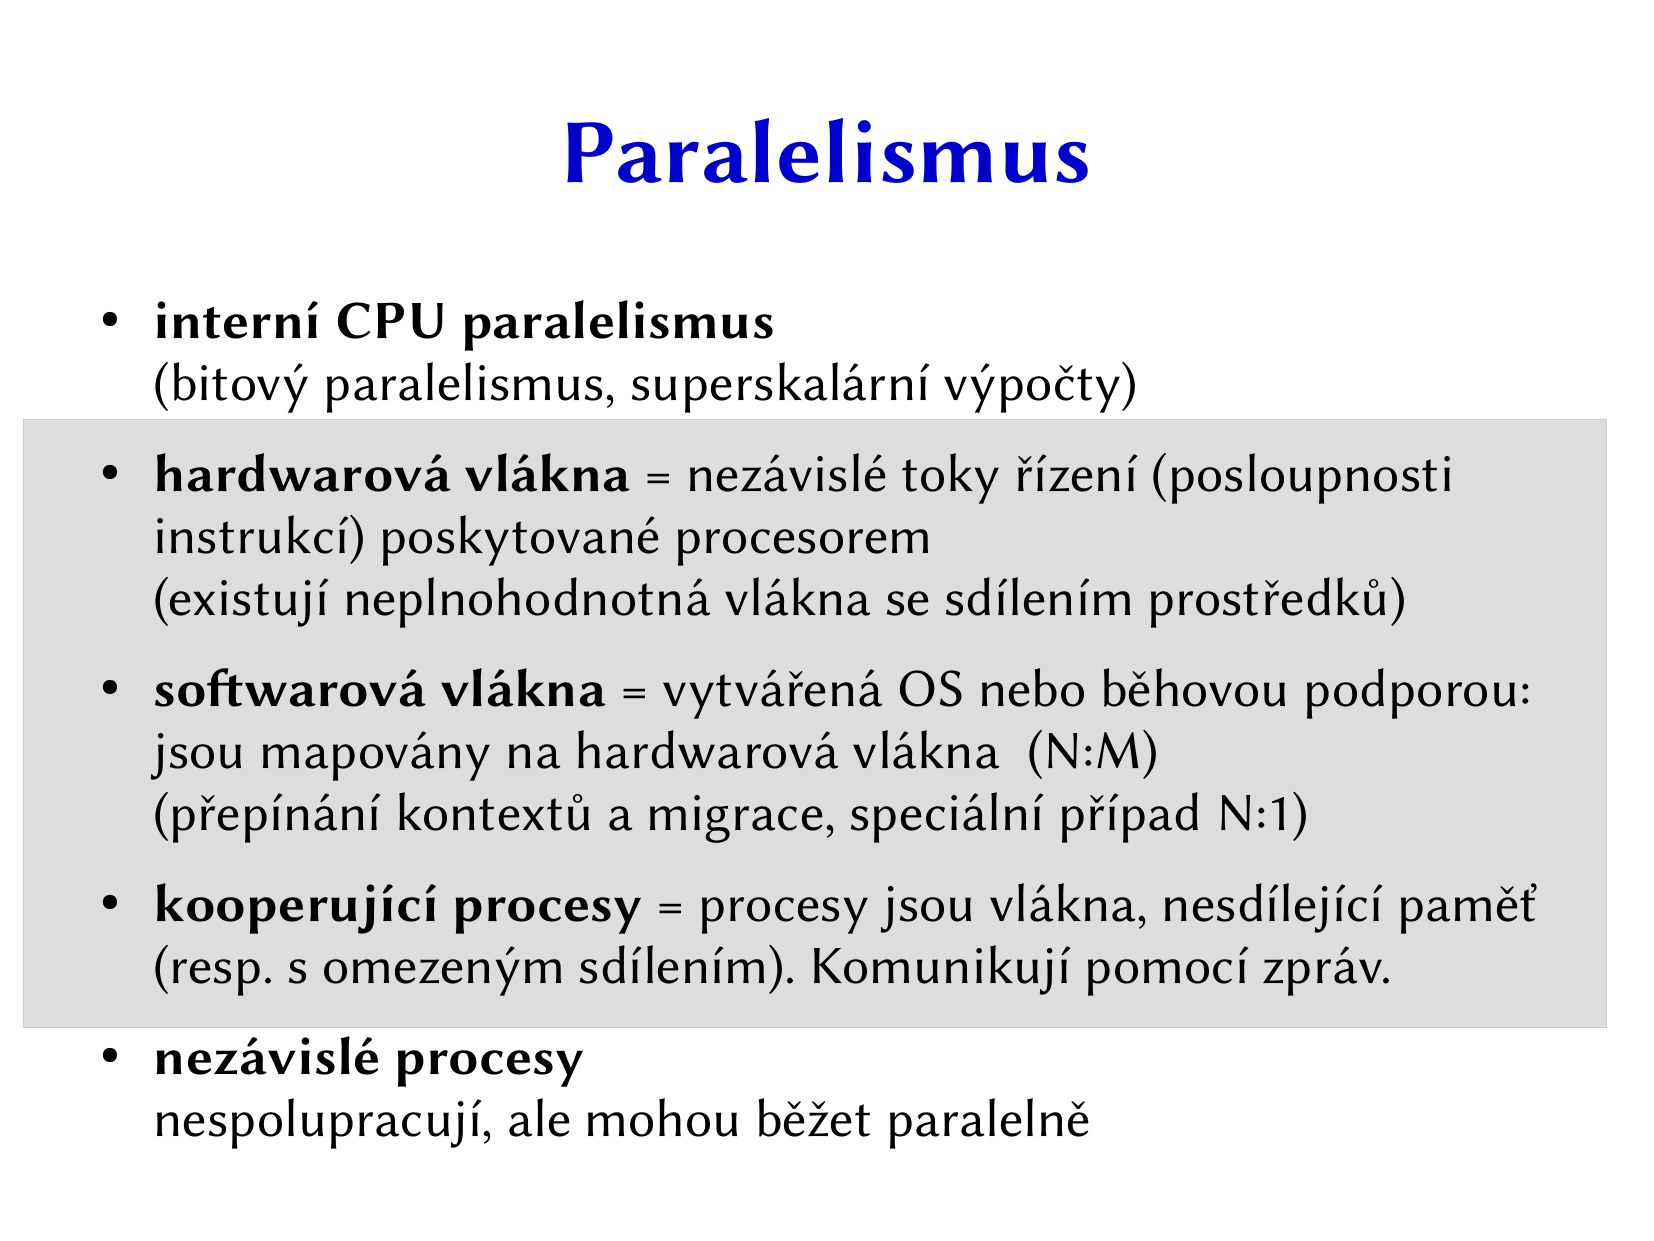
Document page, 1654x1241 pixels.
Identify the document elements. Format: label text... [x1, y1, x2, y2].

list interní CPU paralelismus (bitový paralelismus, superskalární výpočty) hardwarová vlákna = nezávislé toky řízení (posloupnosti instrukcí) poskytované procesorem (existují neplnohodnotná vlákna se sdílením prostředků) softwarová vlákna = vytvářená OS nebo běhovou podporou: jsou mapovány na hardwarová vlákna (N:M) (přepínání kontextů a migrace, speciální případ N:1) kooperující procesy = procesy jsou vlákna, nesdílející paměť (resp. s omezeným sdílením). Komunikují pomocí zpráv. nezávislé procesy nespolupracují, ale mohou běžet paralelně [82, 290, 1571, 1010]
text_box [23, 419, 1607, 1028]
title Paralelismus [82, 49, 1571, 257]
